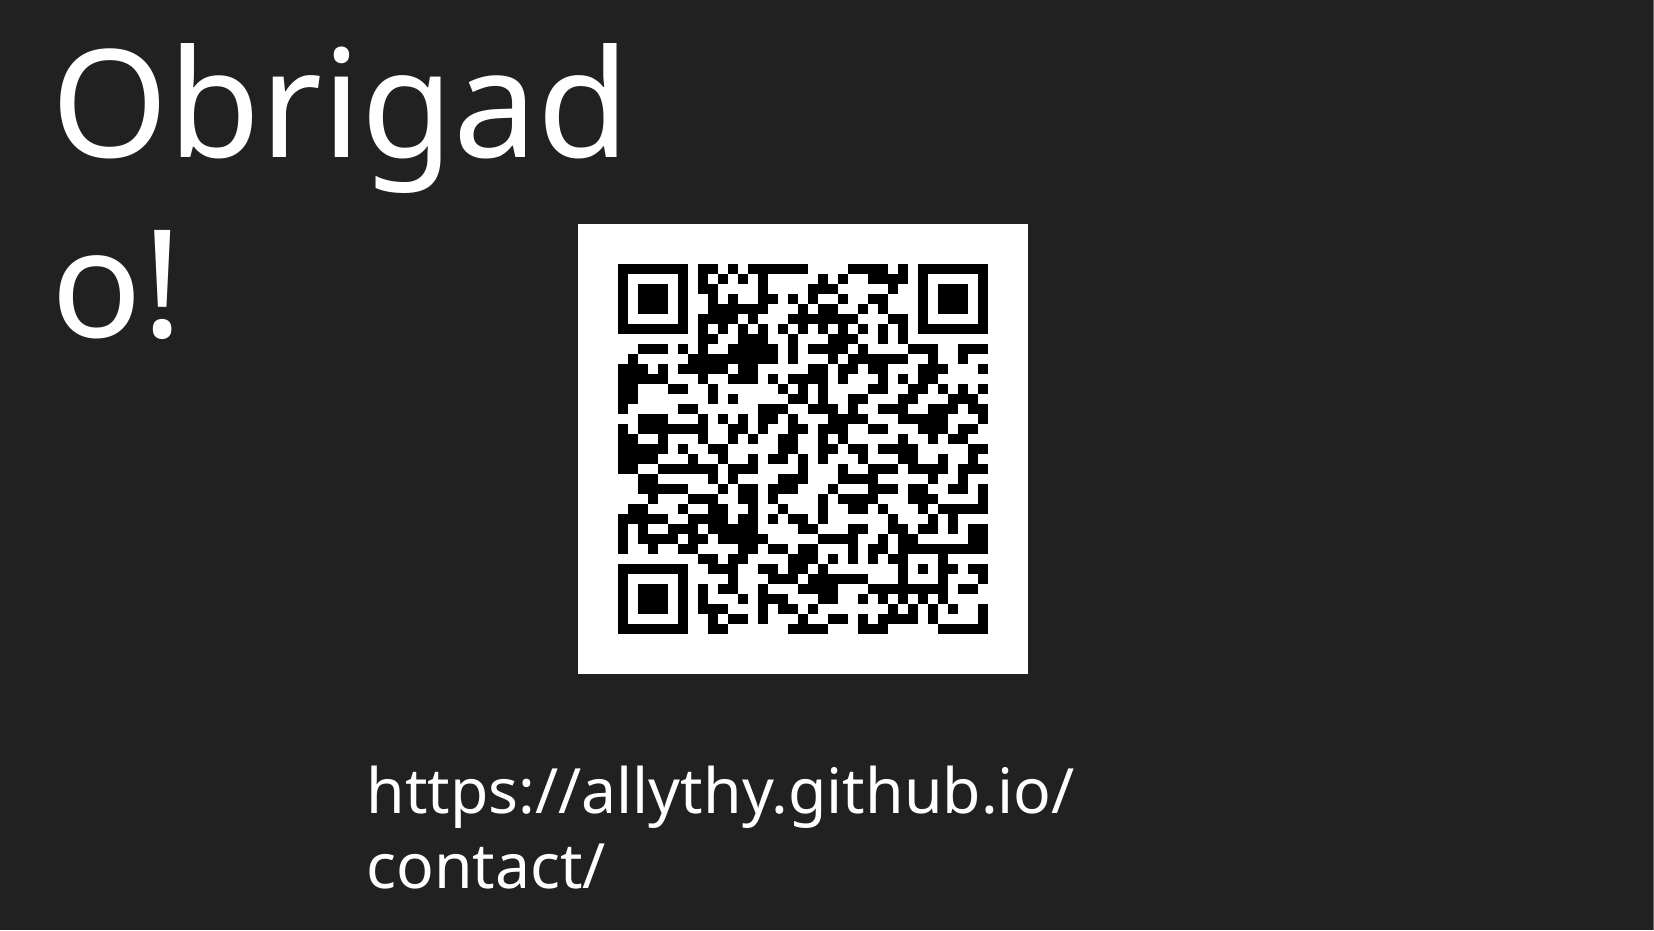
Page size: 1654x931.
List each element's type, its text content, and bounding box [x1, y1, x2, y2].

text_box https://allythy.github.io/contact/ [351, 736, 1303, 835]
text_box Obrigado! [383, 86, 428, 148]
picture [578, 224, 1028, 674]
text_box Obrigado! [36, 0, 727, 177]
